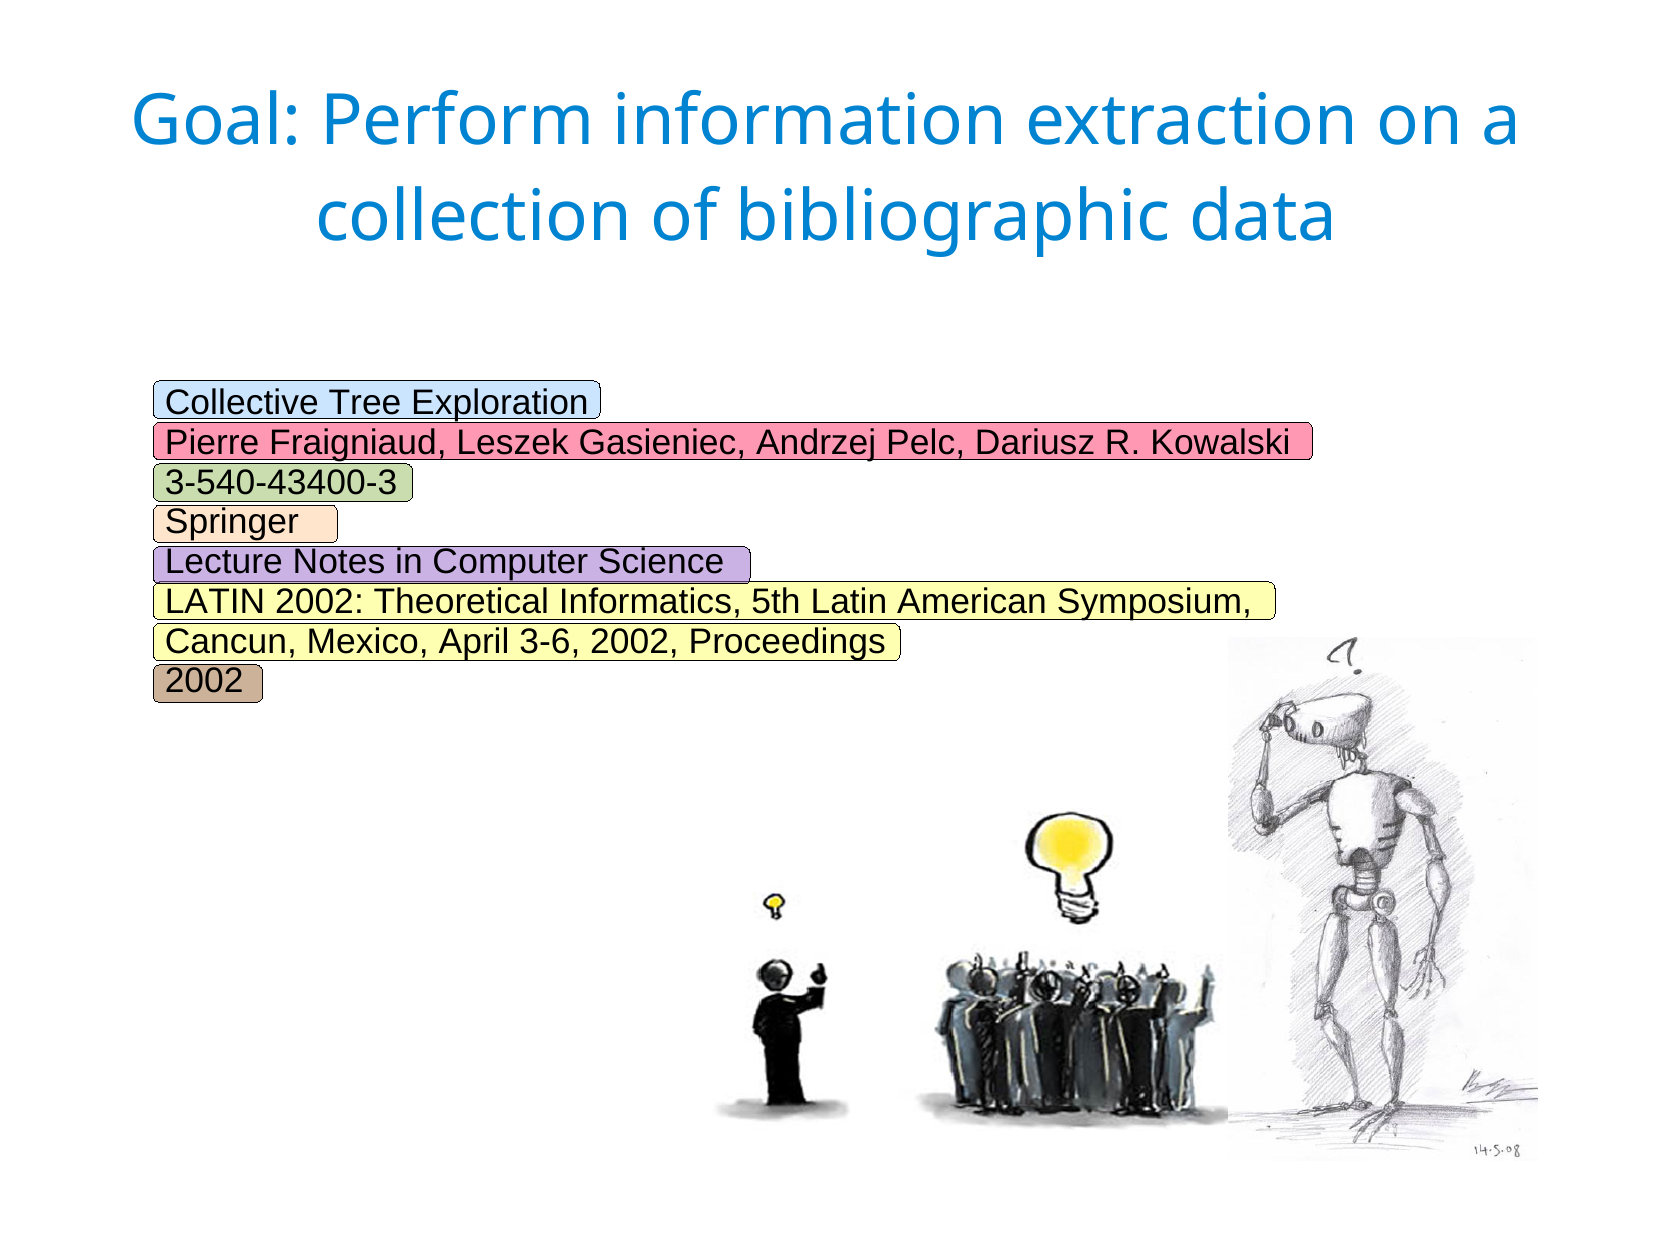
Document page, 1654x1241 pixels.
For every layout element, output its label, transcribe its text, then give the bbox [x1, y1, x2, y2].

picture [712, 750, 1538, 1161]
text_box Collective Tree Exploration Pierre Fraigniaud, Leszek Gasieniec, Andrzej Pelc, Dariusz R. Kowalski 3-540-43400-3 Springer Lecture Notes in Computer Science LATIN 2002: Theoretical Informatics, 5th Latin American Symposium, Cancun, Mexico, April 3-6, 2002, Proceedings 2002 [150, 375, 1651, 750]
title Goal: Perform information extraction on a collection of bibliographic data [82, 50, 1571, 279]
